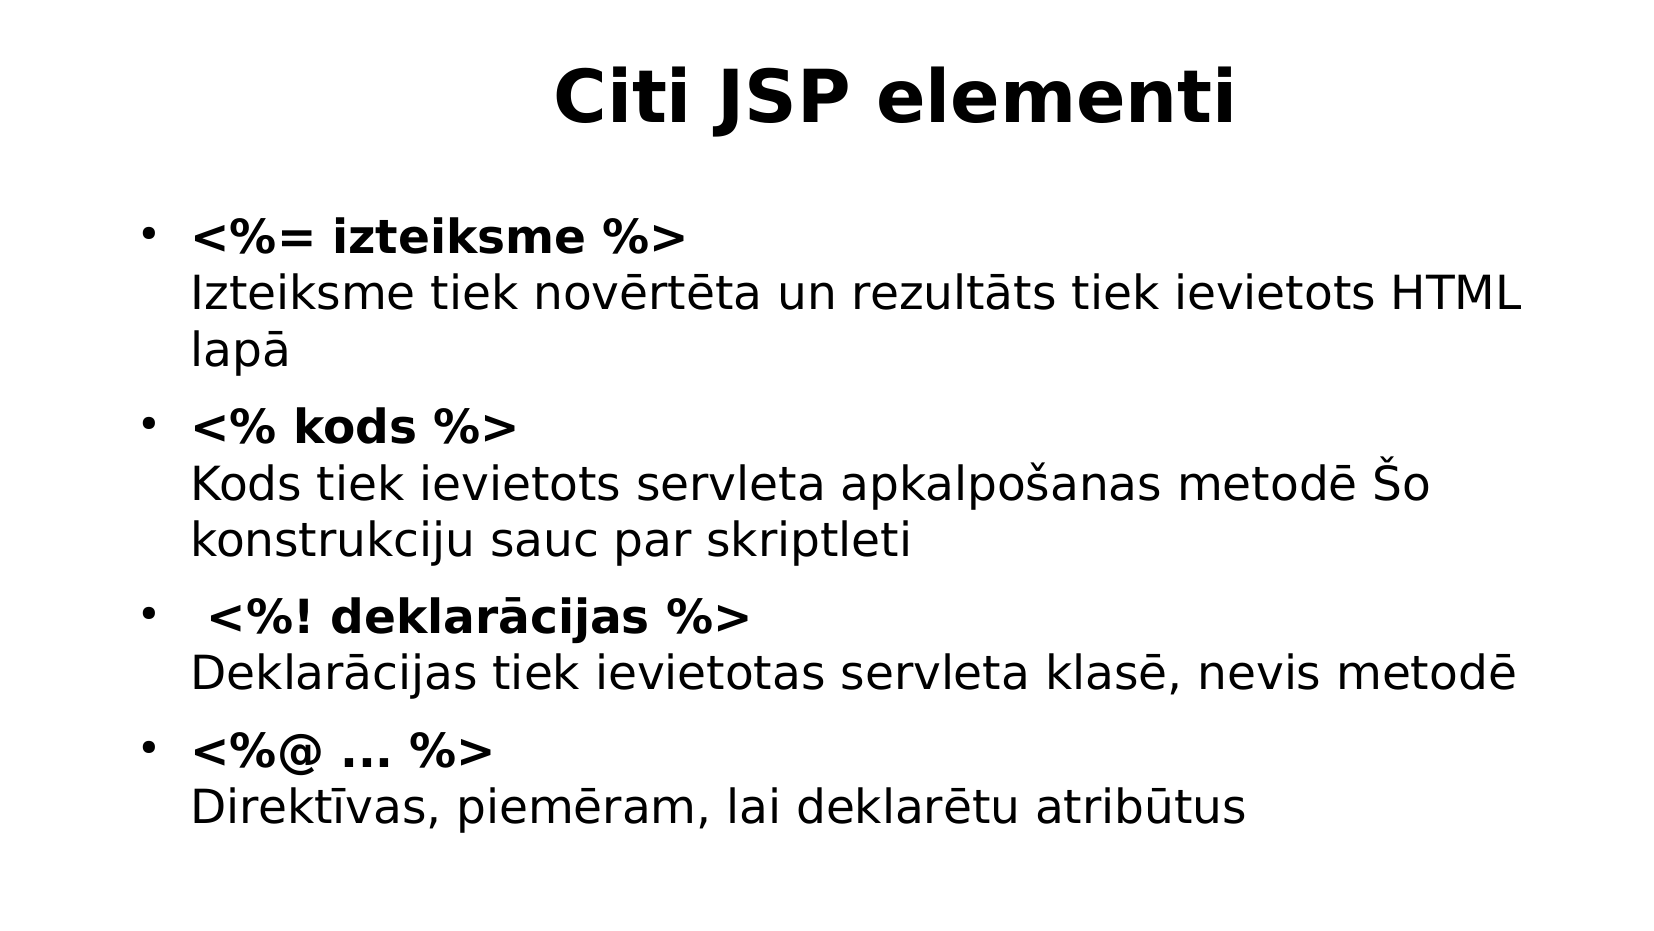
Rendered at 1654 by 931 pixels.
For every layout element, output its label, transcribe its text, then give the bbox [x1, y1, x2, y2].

title Citi JSP elementi [220, 31, 1571, 145]
list <%= izteiksme %> Izteiksme tiek novērtēta un rezultāts tiek ievietots HTML lapā <% kods %> Kods tiek ievietots servleta apkalpošanas metodē Šo konstrukciju sauc par skriptleti <%! deklarācijas %> Deklarācijas tiek ievietotas servleta klasē, nevis metodē <%@ ... %> Direktīvas, piemēram, lai deklarētu atribūtus [124, 206, 1530, 900]
